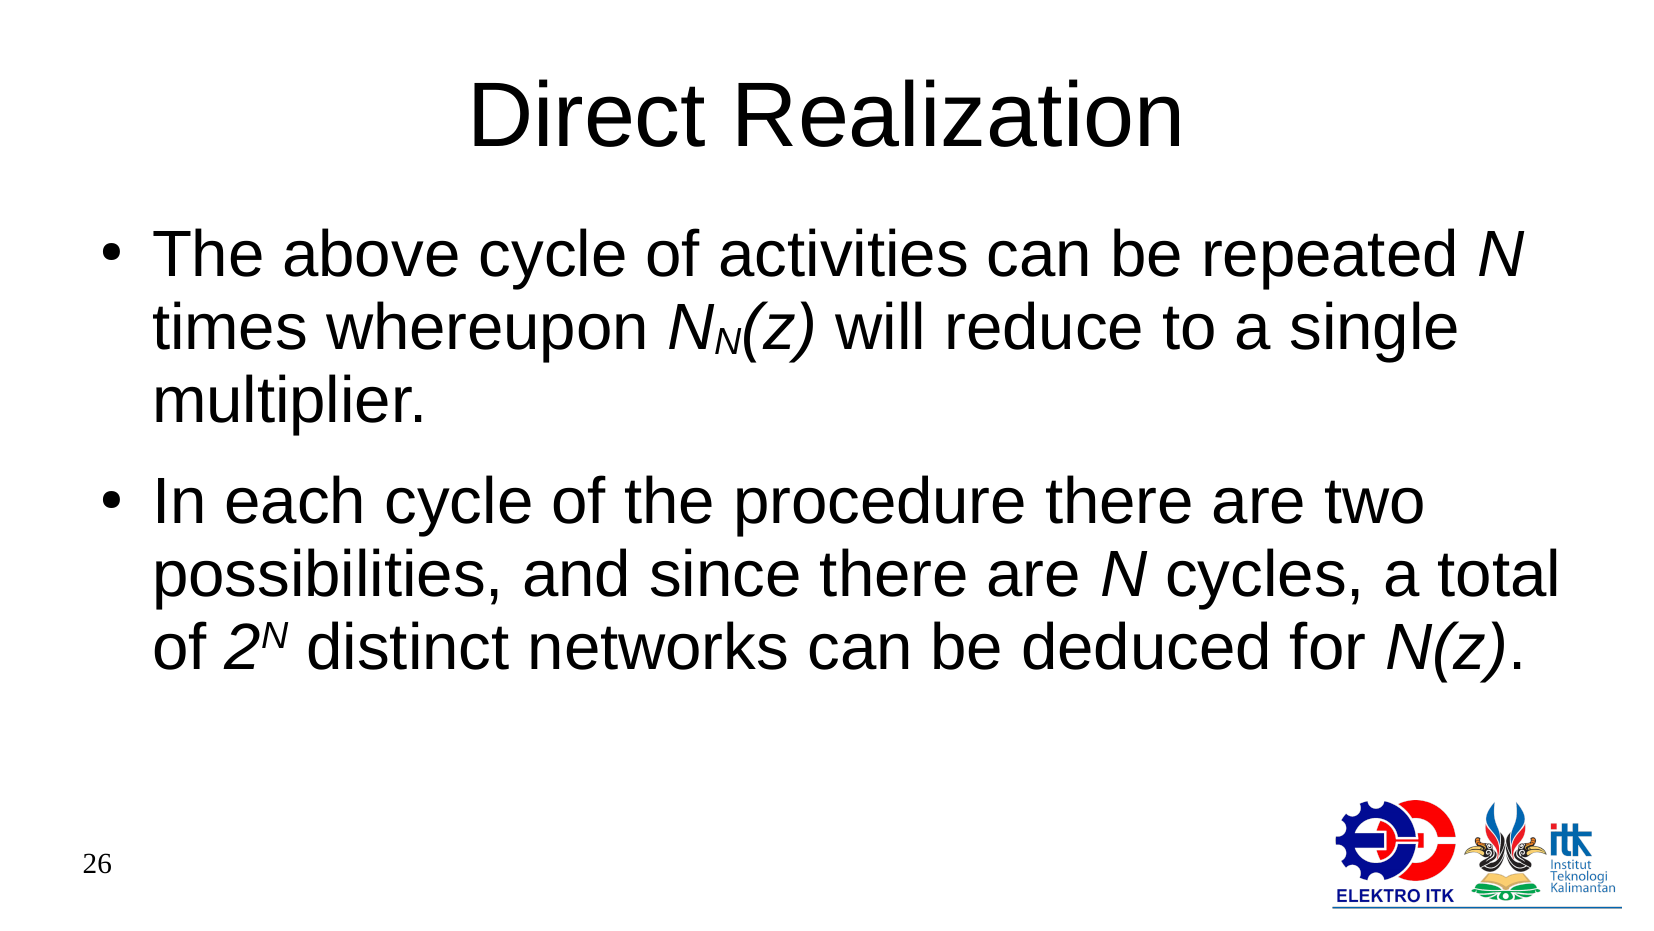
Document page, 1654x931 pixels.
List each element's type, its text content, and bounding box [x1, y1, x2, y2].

picture [1332, 800, 1622, 918]
list The above cycle of activities can be repeated N times whereupon NN(z) will reduce to a single multiplier. In each cycle of the procedure there are two possibilities, and since there are N cycles, a total of 2N distinct networks can be deduced for N(z). [82, 217, 1571, 758]
title Direct Realization [82, 37, 1571, 193]
